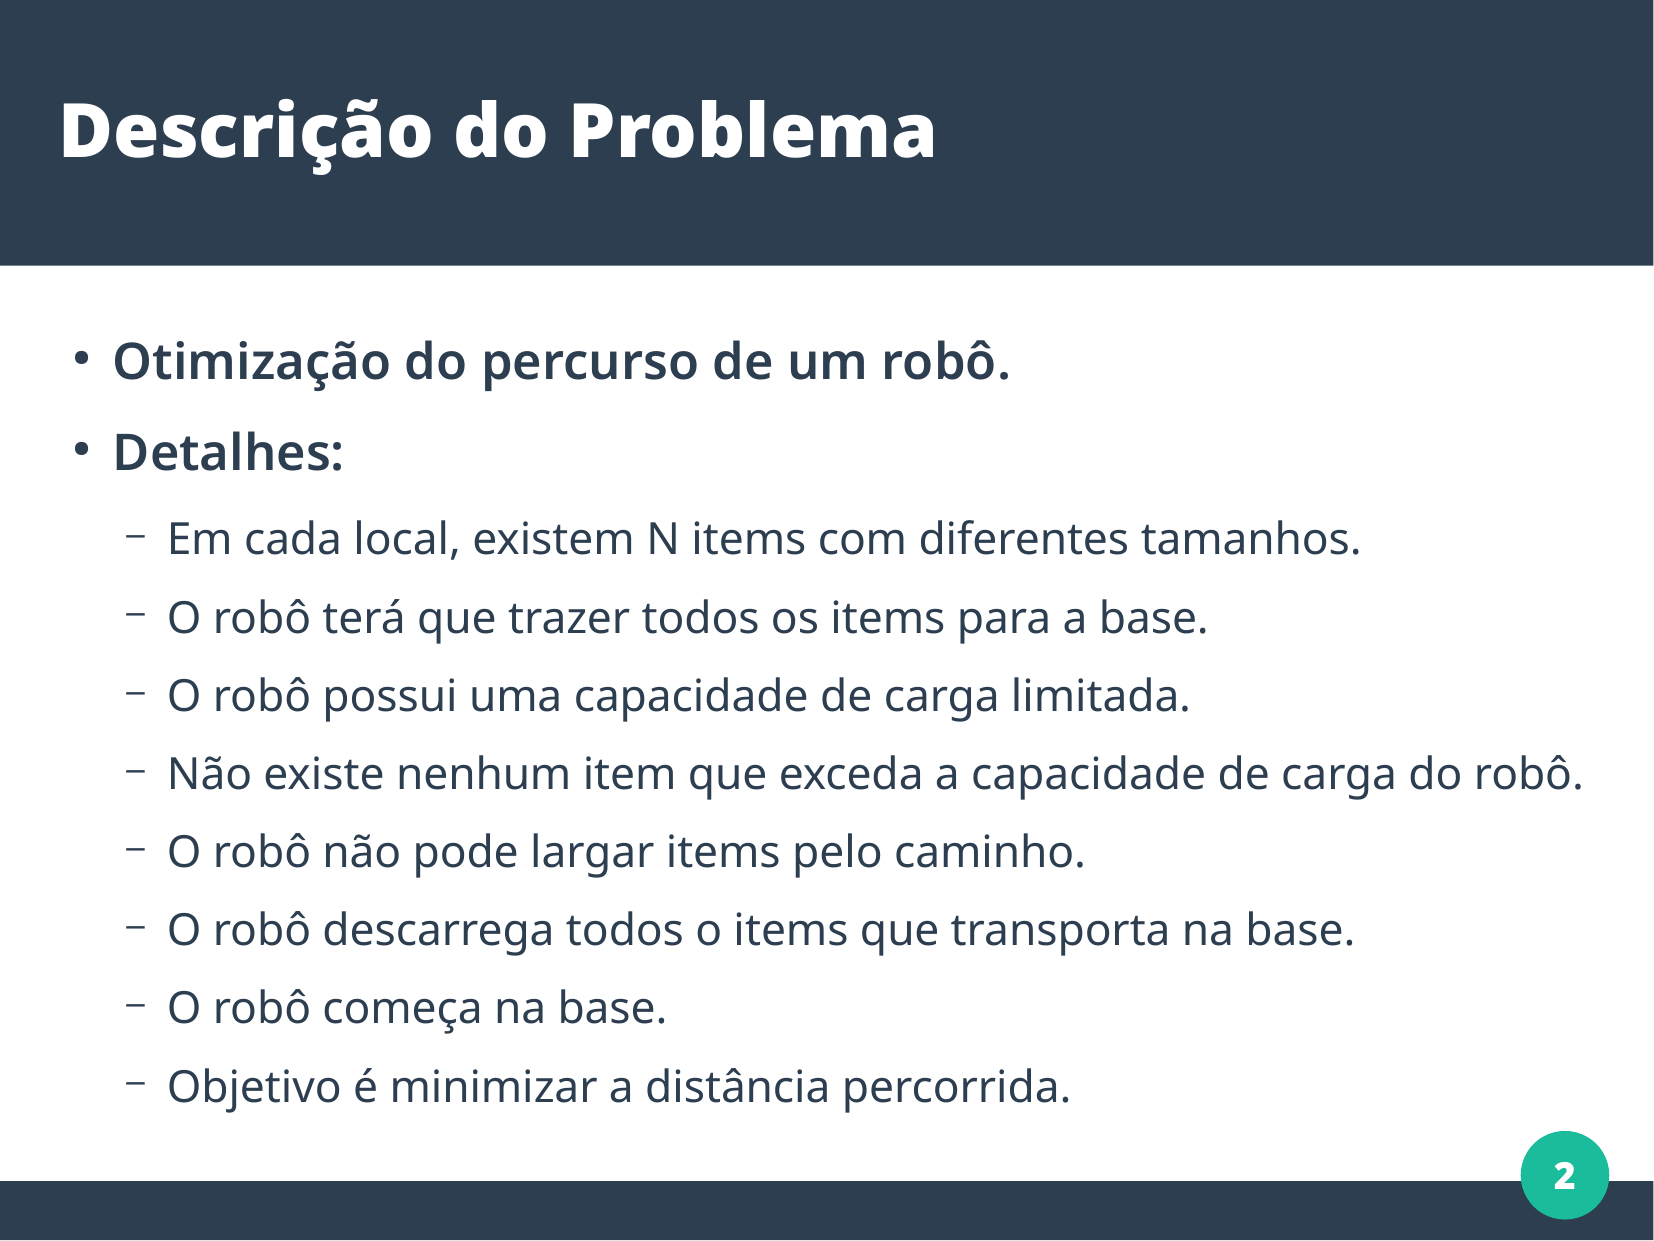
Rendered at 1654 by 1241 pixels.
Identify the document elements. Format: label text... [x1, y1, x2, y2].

list Otimização do percurso de um robô. Detalhes: Em cada local, existem N items com diferentes tamanhos. O robô terá que trazer todos os items para a base. O robô possui uma capacidade de carga limitada. Não existe nenhum item que exceda a capacidade de carga do robô. O robô não pode largar items pelo caminho. O robô descarrega todos o items que transporta na base. O robô começa na base. Objetivo é minimizar a distância percorrida. [59, 324, 1595, 1152]
title Descrição do Problema [59, 49, 1595, 207]
